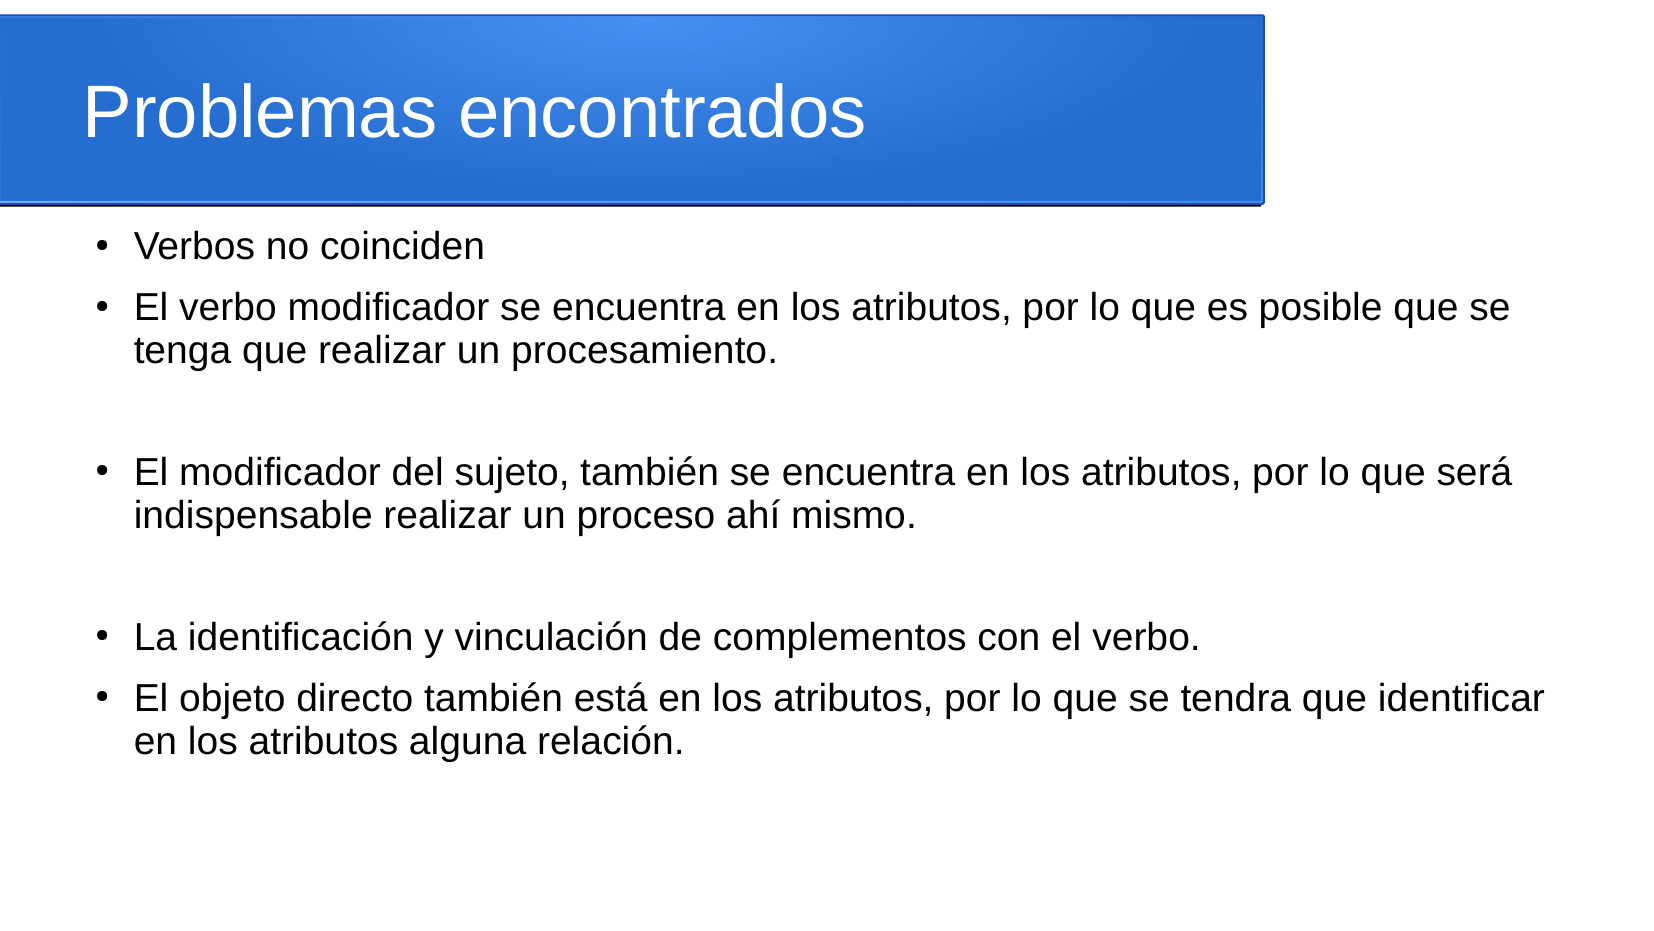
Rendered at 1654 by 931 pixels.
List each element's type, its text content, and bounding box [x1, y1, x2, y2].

list Verbos no coinciden El verbo modificador se encuentra en los atributos, por lo que es posible que se tenga que realizar un procesamiento. El modificador del sujeto, también se encuentra en los atributos, por lo que será indispensable realizar un proceso ahí mismo. La identificación y vinculación de complementos con el verbo. El objeto directo también está en los atributos, por lo que se tendra que identificar en los atributos alguna relación. [82, 224, 1571, 764]
title Problemas encontrados [82, 35, 1235, 189]
